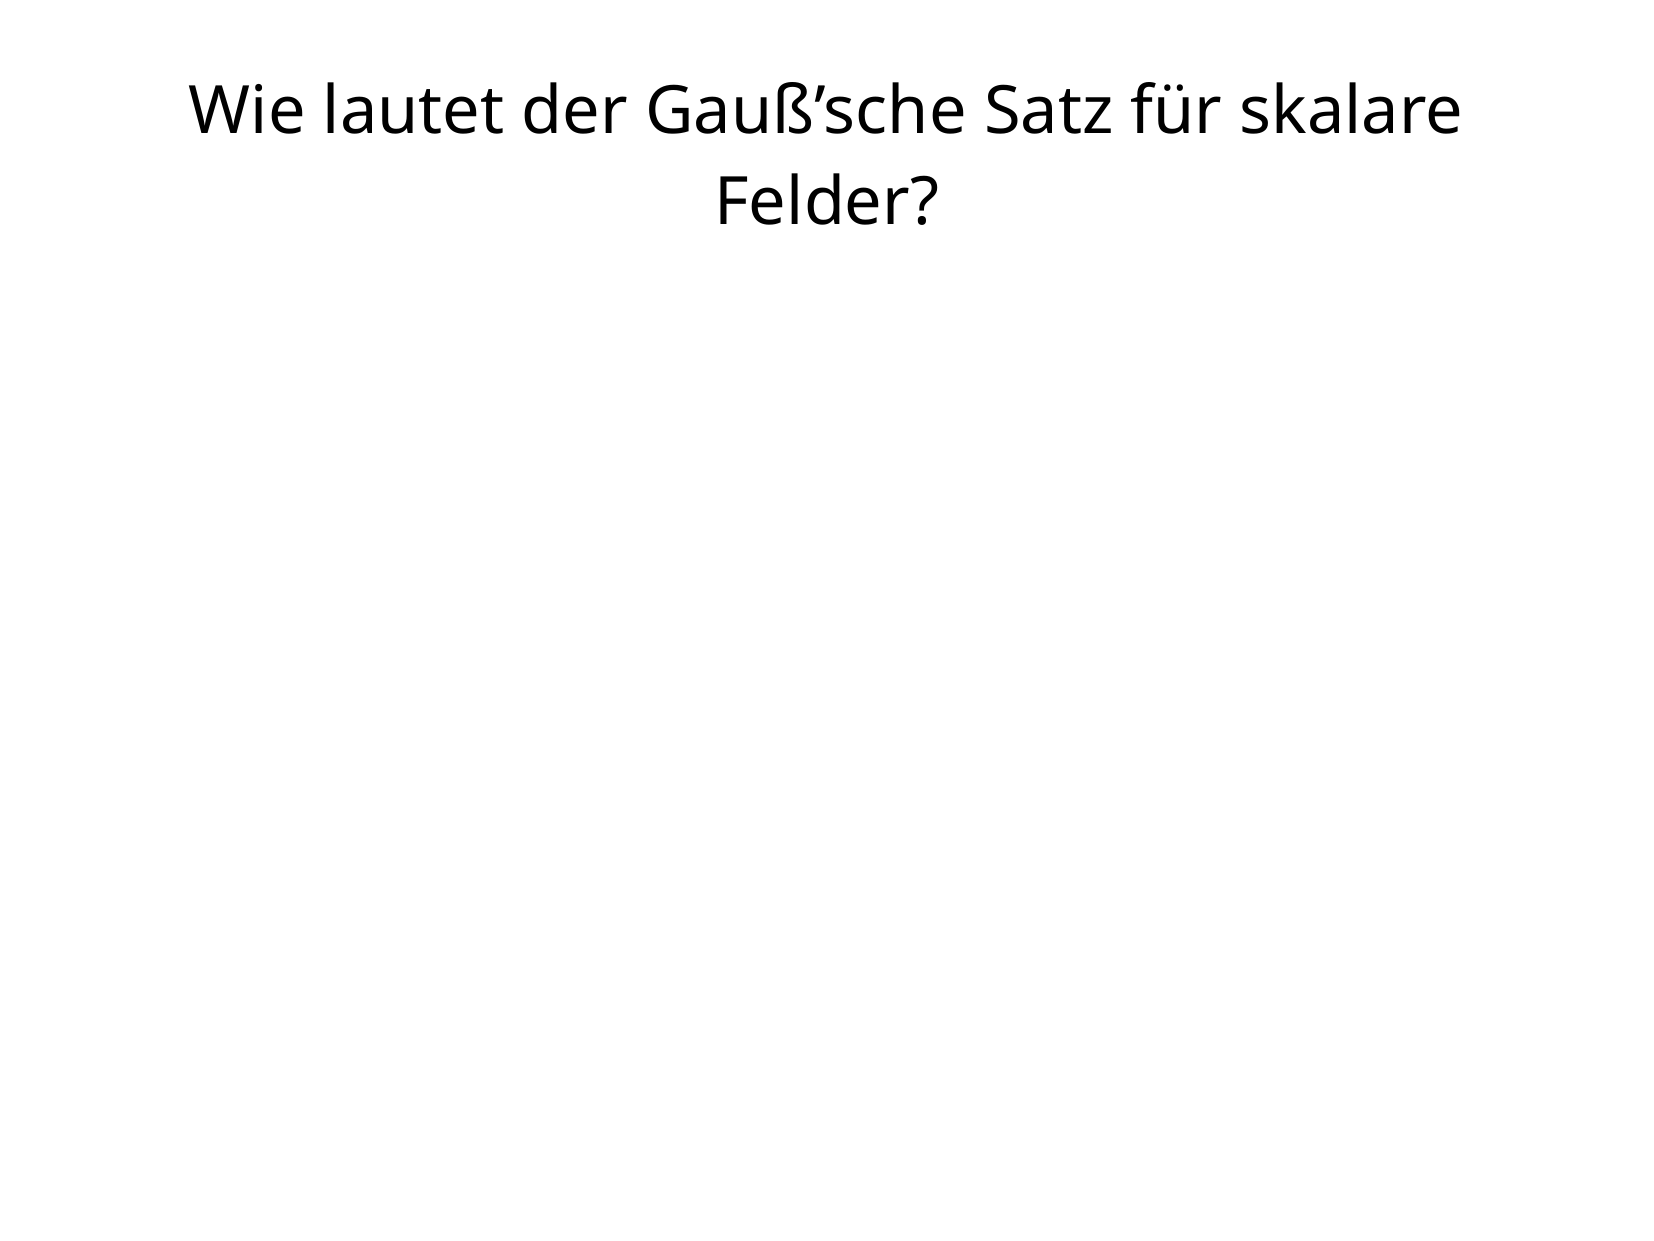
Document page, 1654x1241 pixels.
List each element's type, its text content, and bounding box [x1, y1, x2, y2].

title Wie lautet der Gauß’sche Satz für skalare Felder? [82, 49, 1571, 257]
